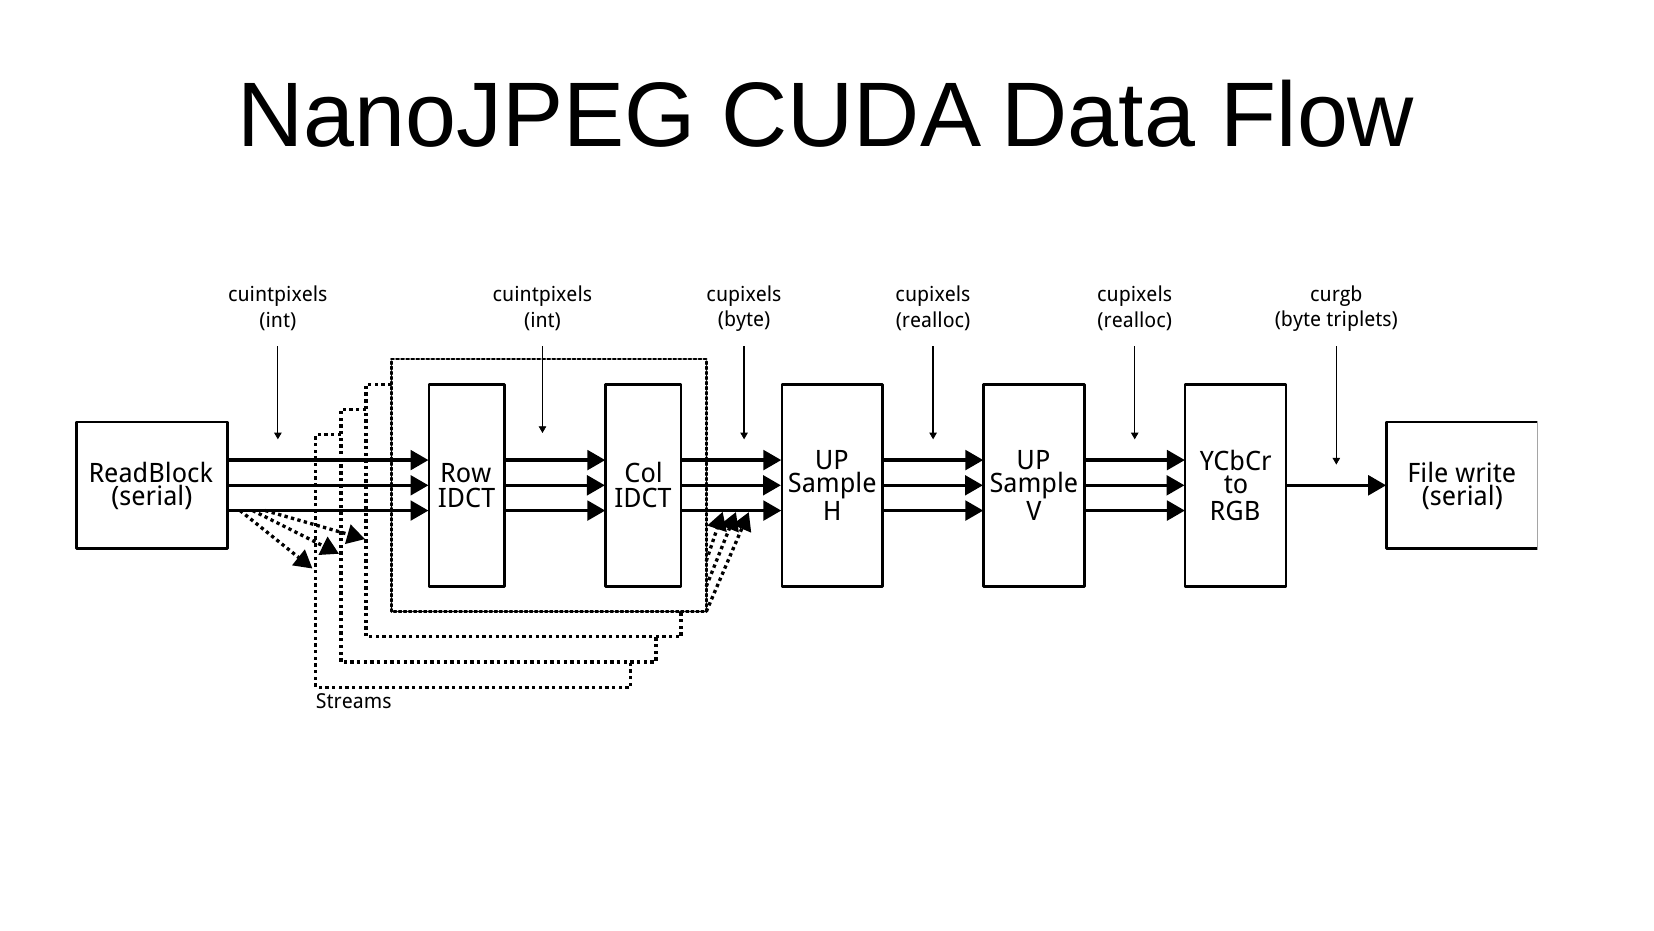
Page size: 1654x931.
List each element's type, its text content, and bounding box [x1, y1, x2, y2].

title NanoJPEG CUDA Data Flow [82, 37, 1571, 193]
picture [75, 285, 1538, 709]
